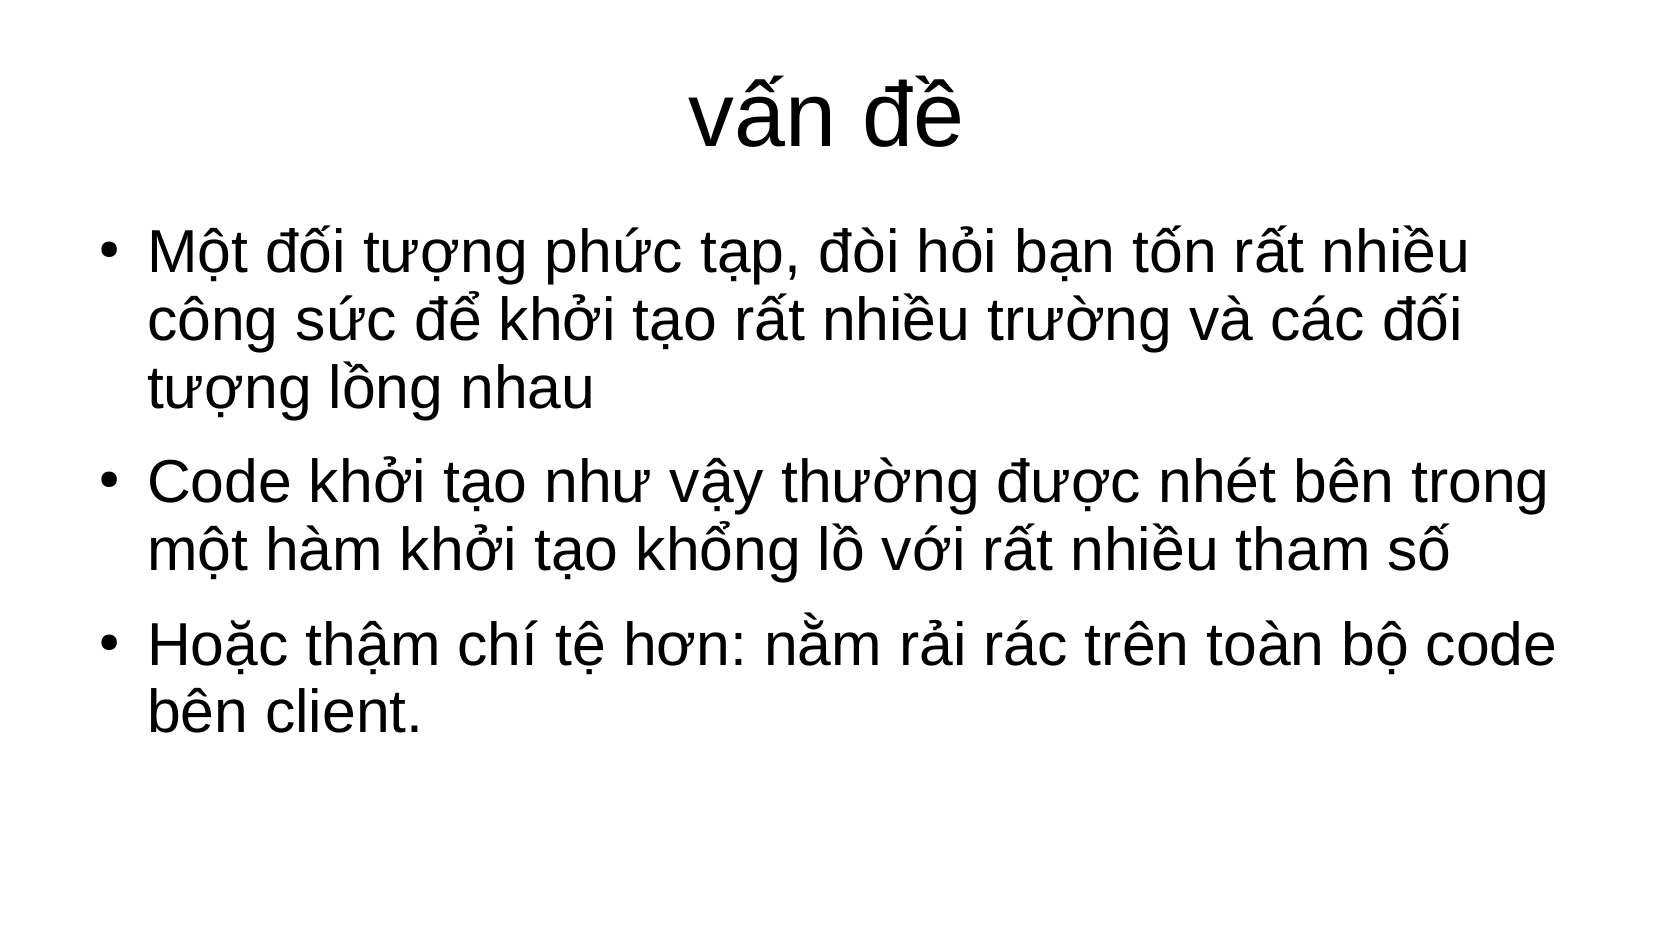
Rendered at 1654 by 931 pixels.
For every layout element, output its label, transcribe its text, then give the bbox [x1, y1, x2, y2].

list Một đối tượng phức tạp, đòi hỏi bạn tốn rất nhiều công sức để khởi tạo rất nhiều trường và các đối tượng lồng nhau Code khởi tạo như vậy thường được nhét bên trong một hàm khởi tạo khổng lồ với rất nhiều tham số Hoặc thậm chí tệ hơn: nằm rải rác trên toàn bộ code bên client. [82, 217, 1571, 758]
title vấn đề [82, 37, 1571, 193]
